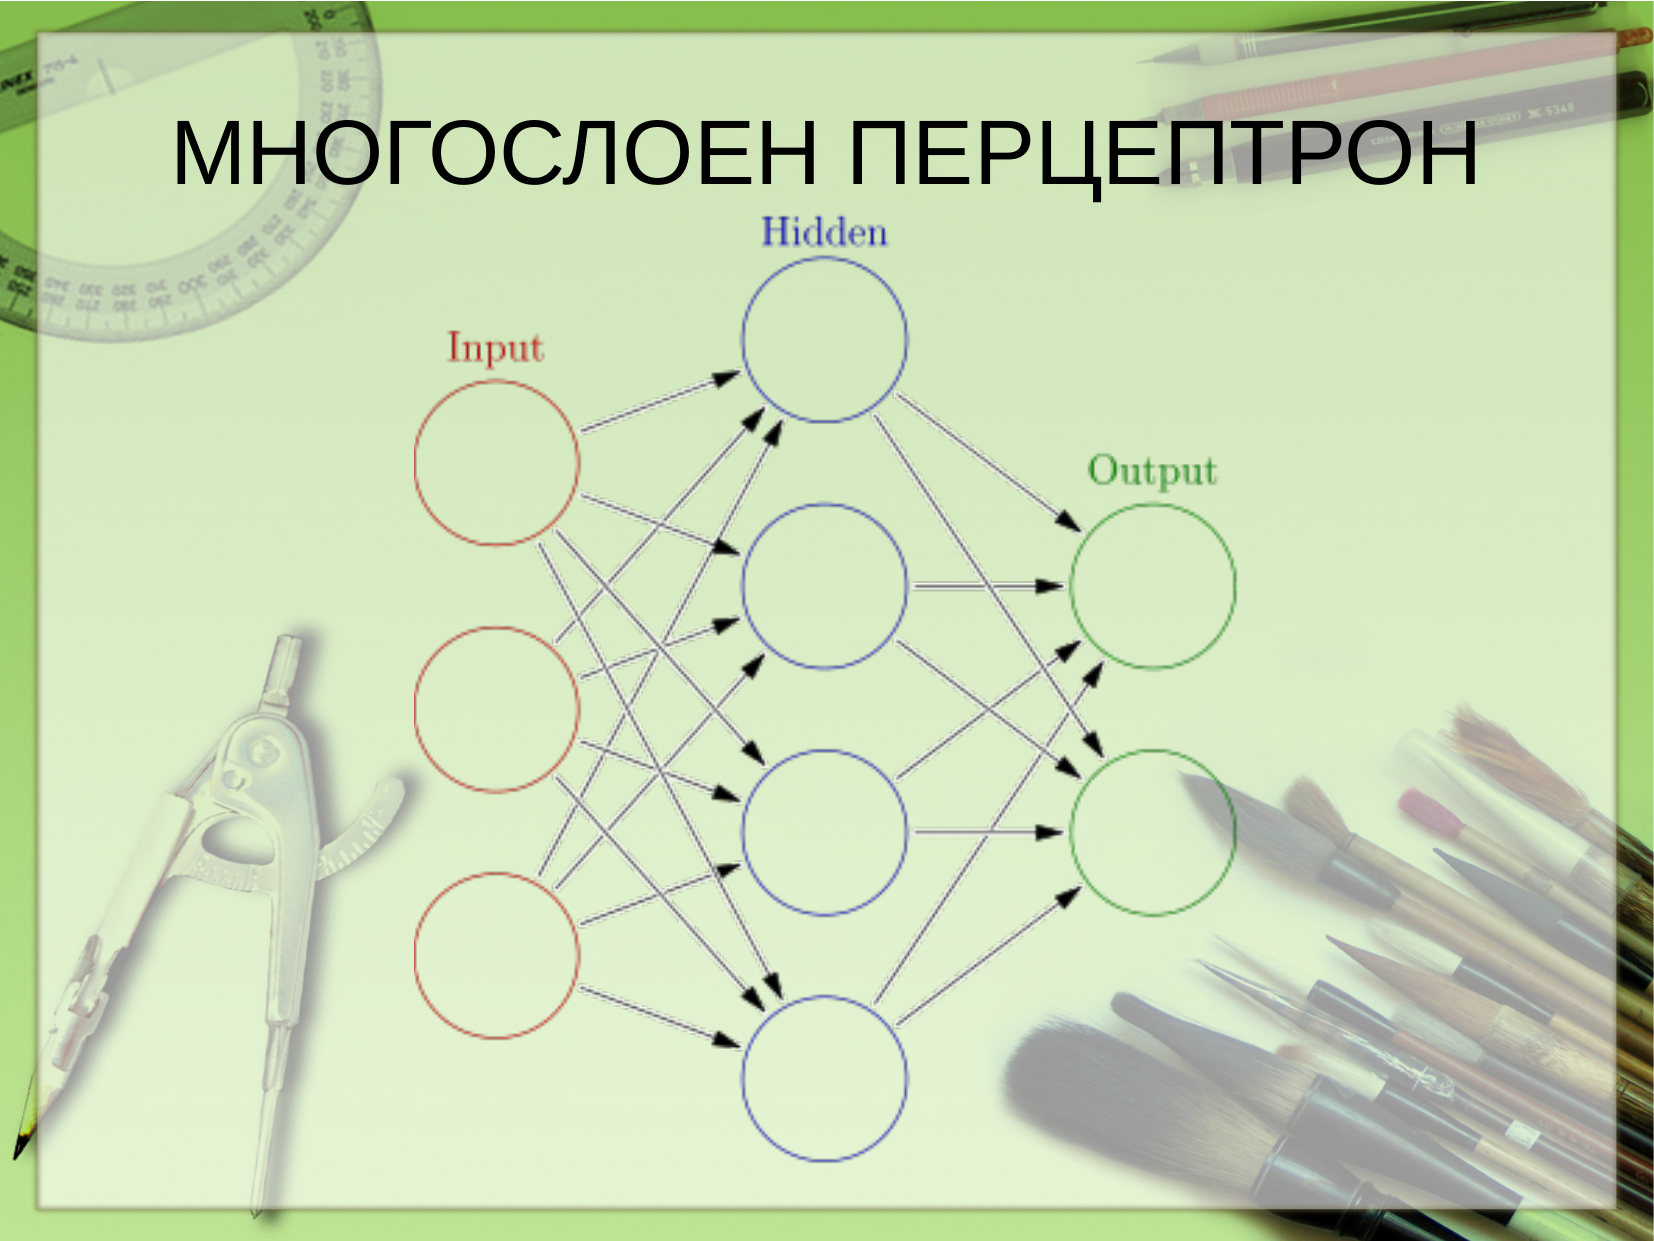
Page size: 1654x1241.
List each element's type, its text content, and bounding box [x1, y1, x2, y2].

title МНОГОСЛОЕН ПЕРЦЕПТРОН [82, 49, 1571, 257]
picture [0, 1, 1654, 1241]
